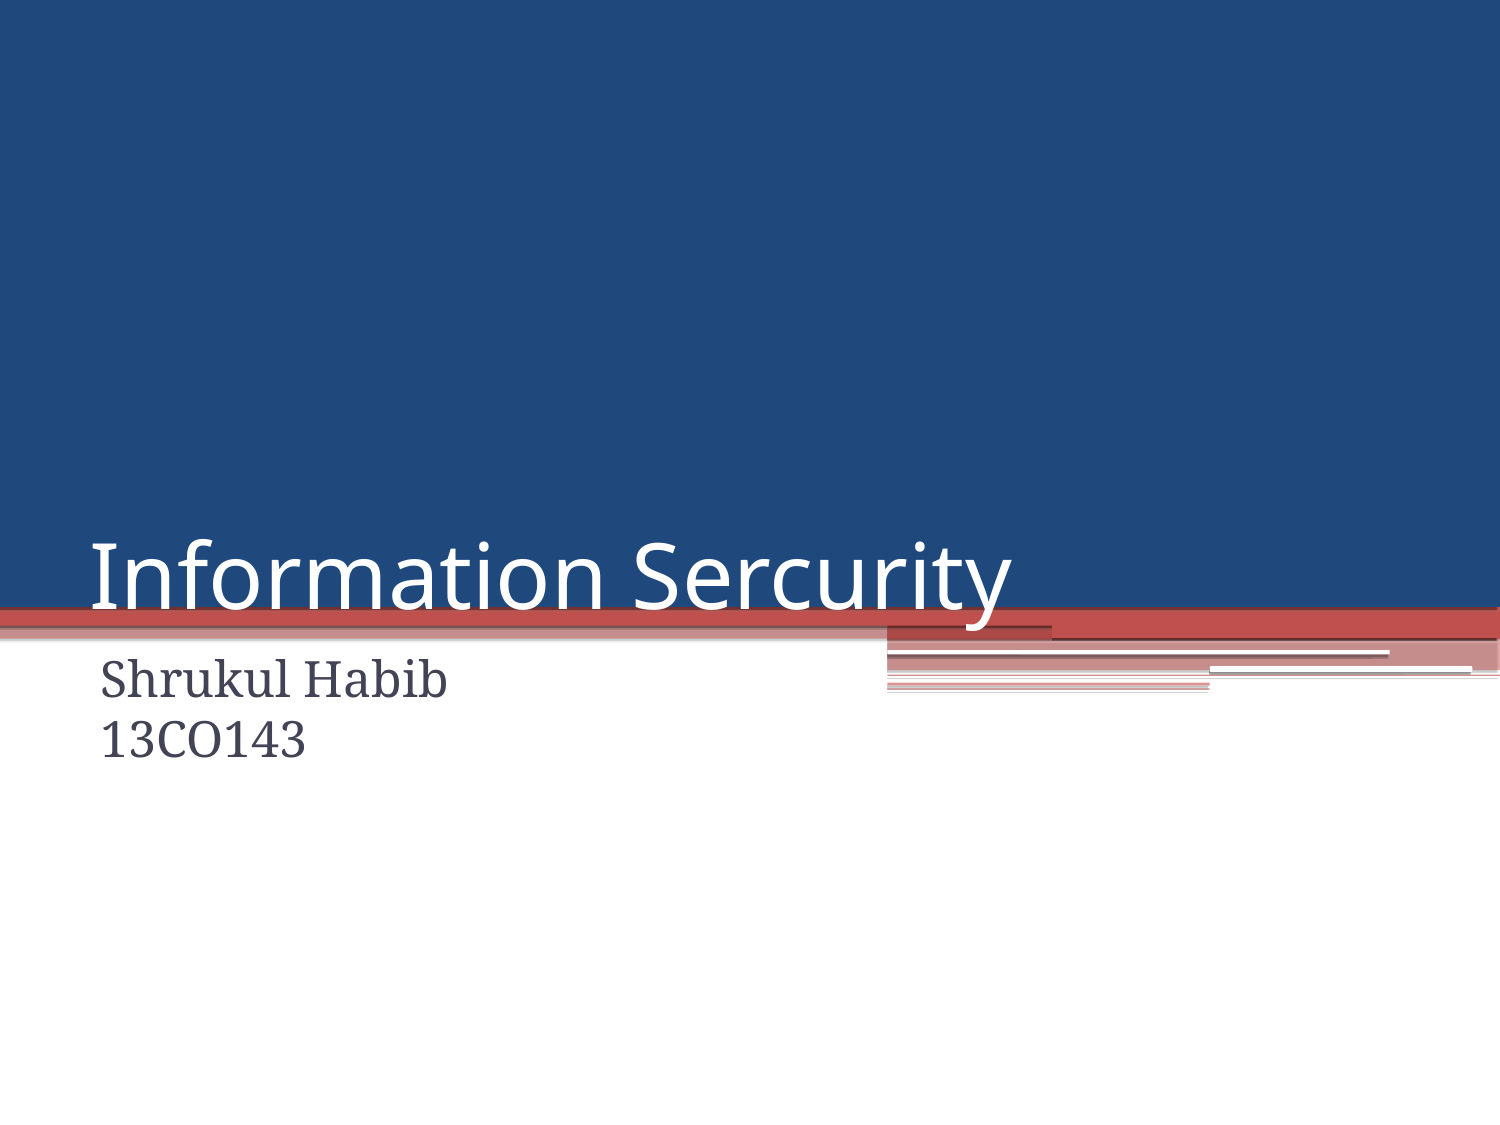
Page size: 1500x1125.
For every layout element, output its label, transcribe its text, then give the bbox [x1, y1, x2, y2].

text_box Shrukul Habib 13CO143 [75, 639, 888, 927]
text_box Information Sercurity [74, 393, 1463, 635]
